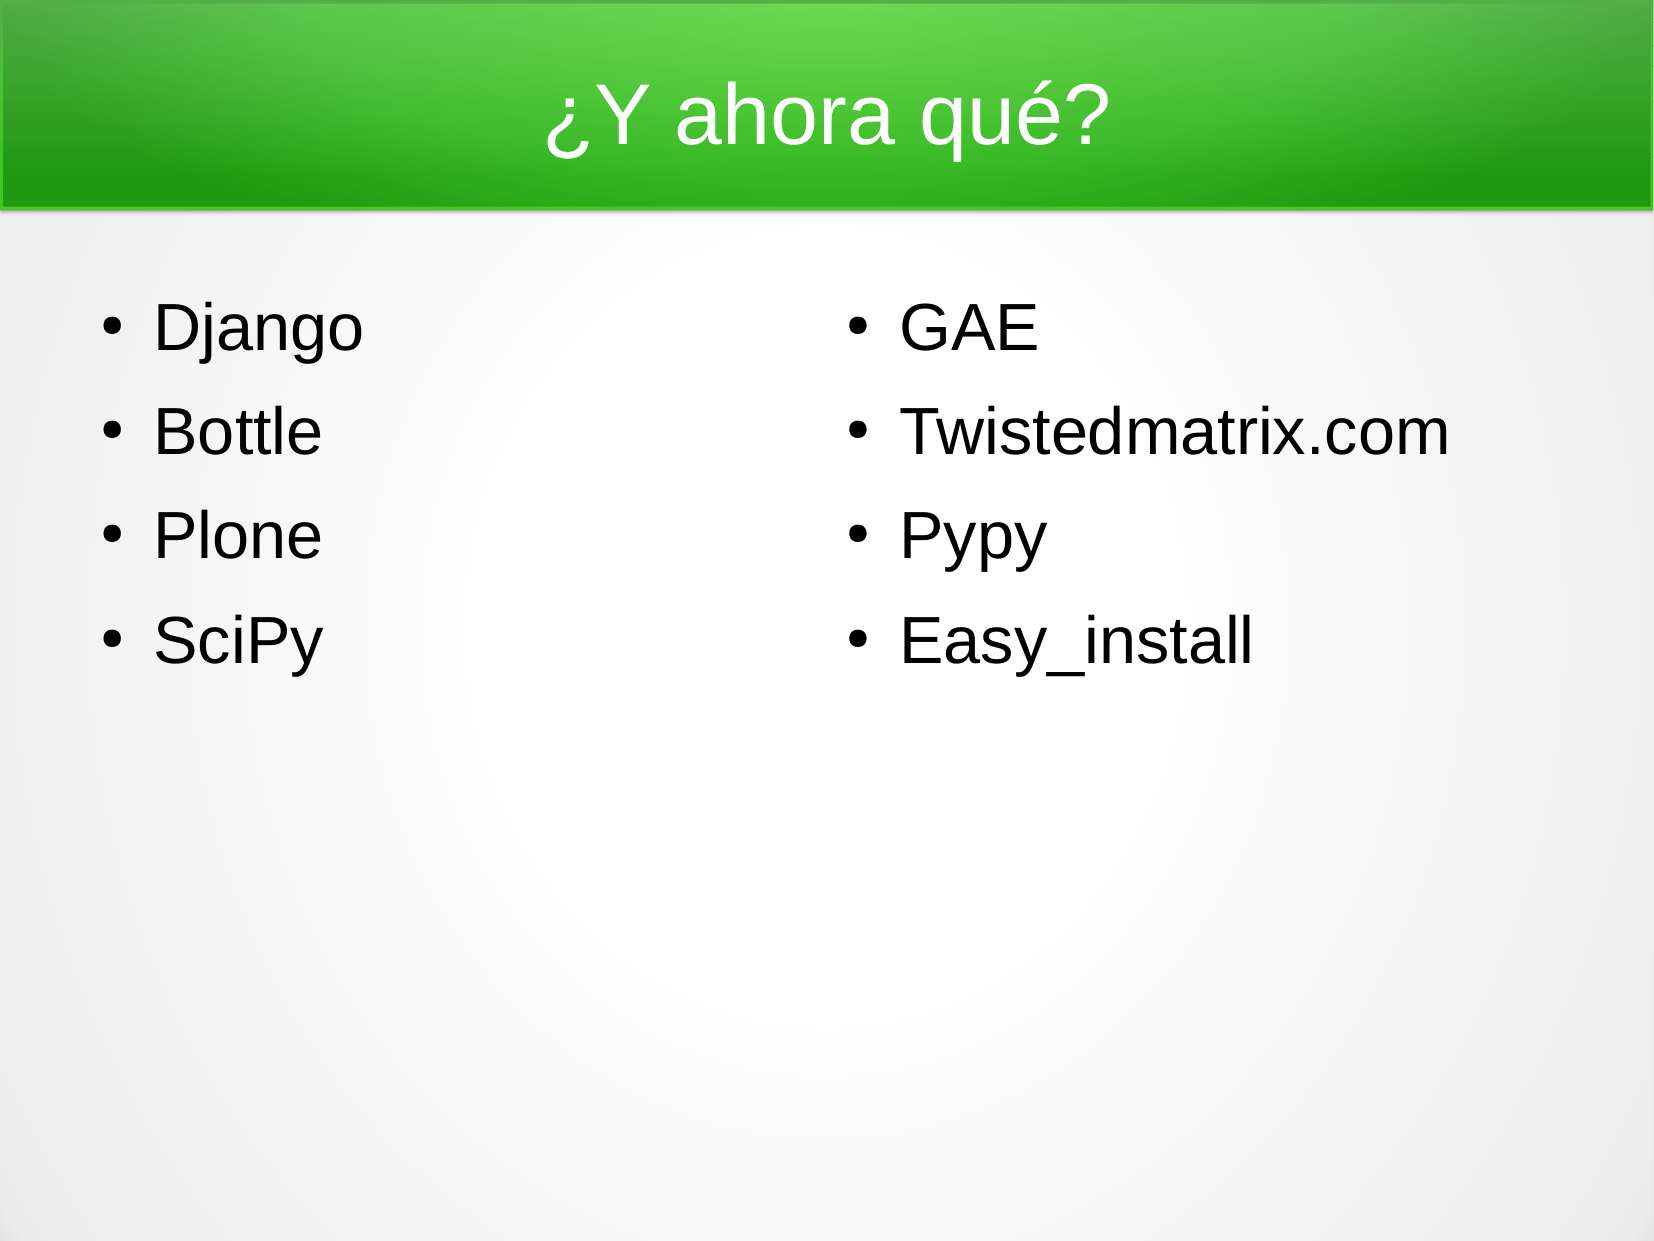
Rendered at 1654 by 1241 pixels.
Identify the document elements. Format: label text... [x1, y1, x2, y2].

title ¿Y ahora qué? [82, 49, 1571, 179]
list GAE Twistedmatrix.com Pypy Easy_install [828, 290, 1539, 1010]
list Django Bottle Plone SciPy [82, 290, 793, 1010]
